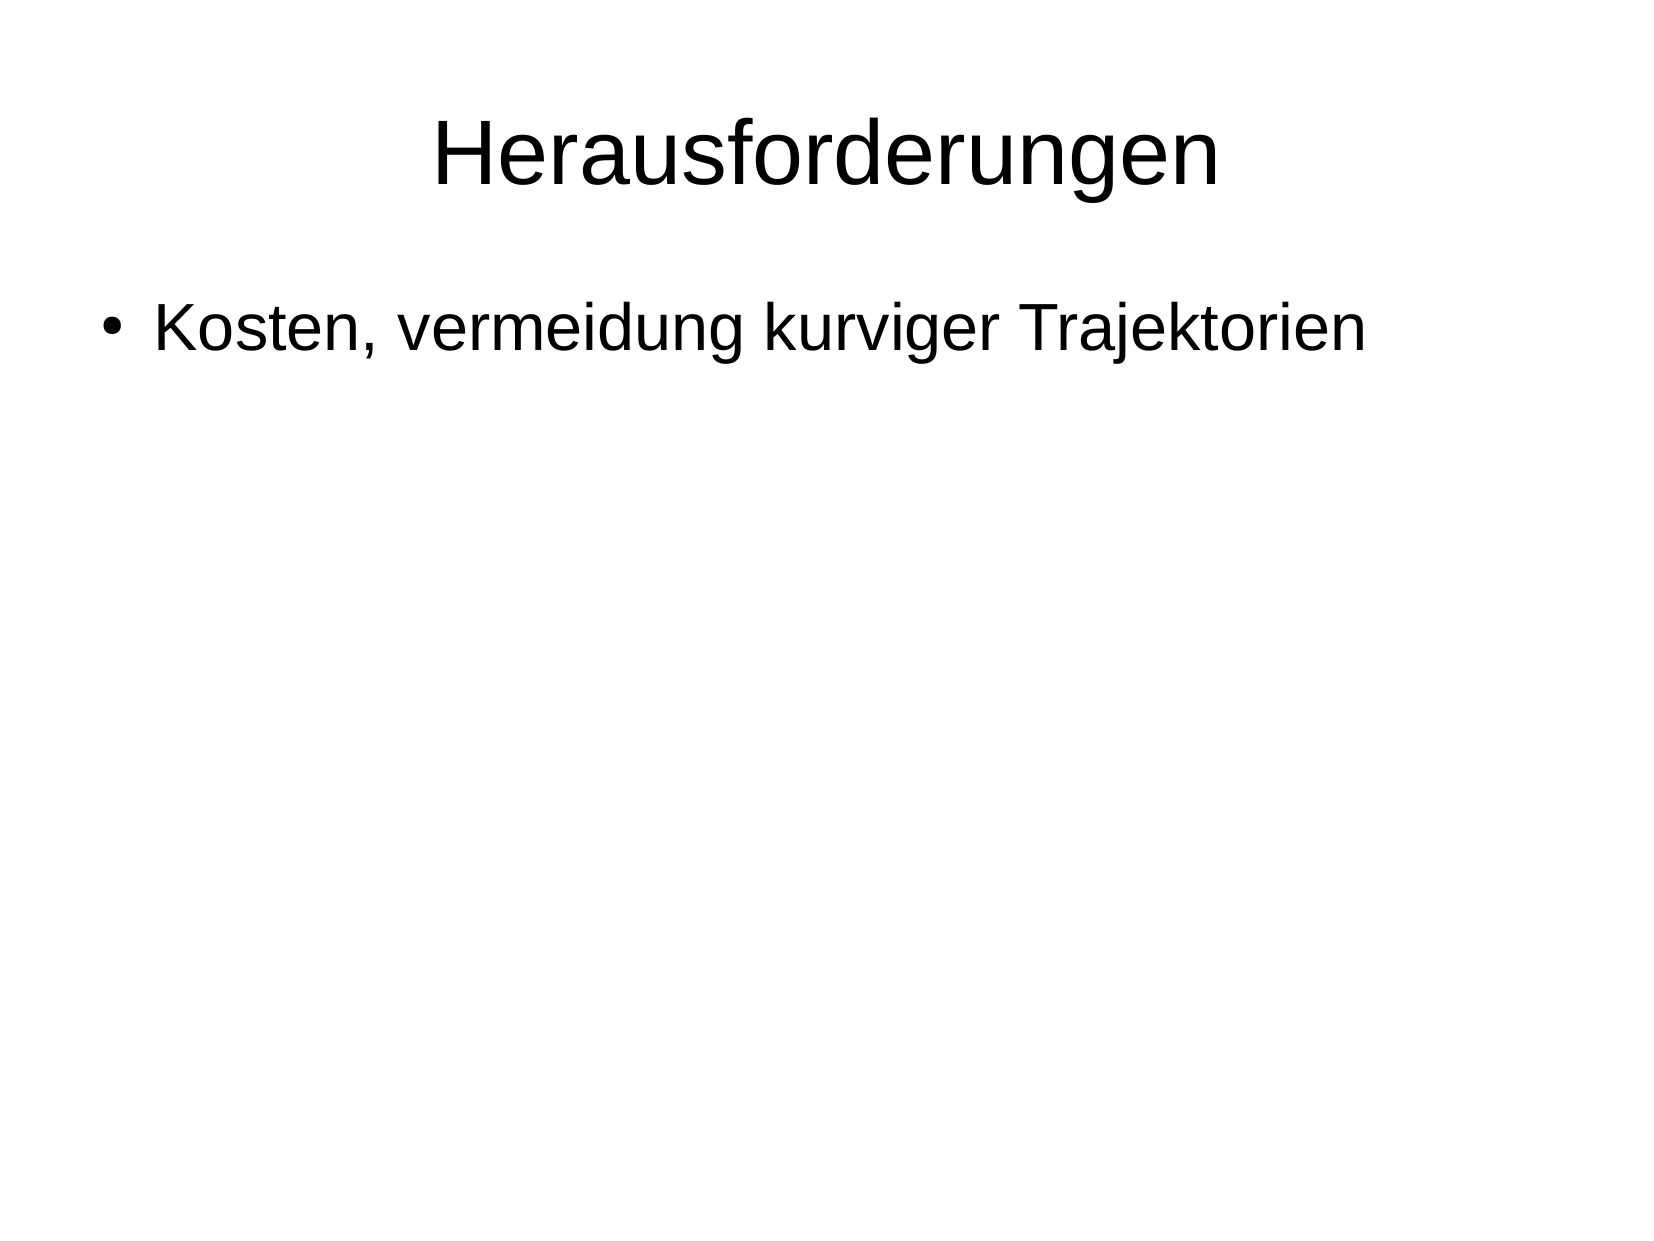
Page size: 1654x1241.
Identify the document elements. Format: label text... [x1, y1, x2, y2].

title Herausforderungen [82, 49, 1571, 257]
list Kosten, vermeidung kurviger Trajektorien [82, 290, 1571, 1109]
